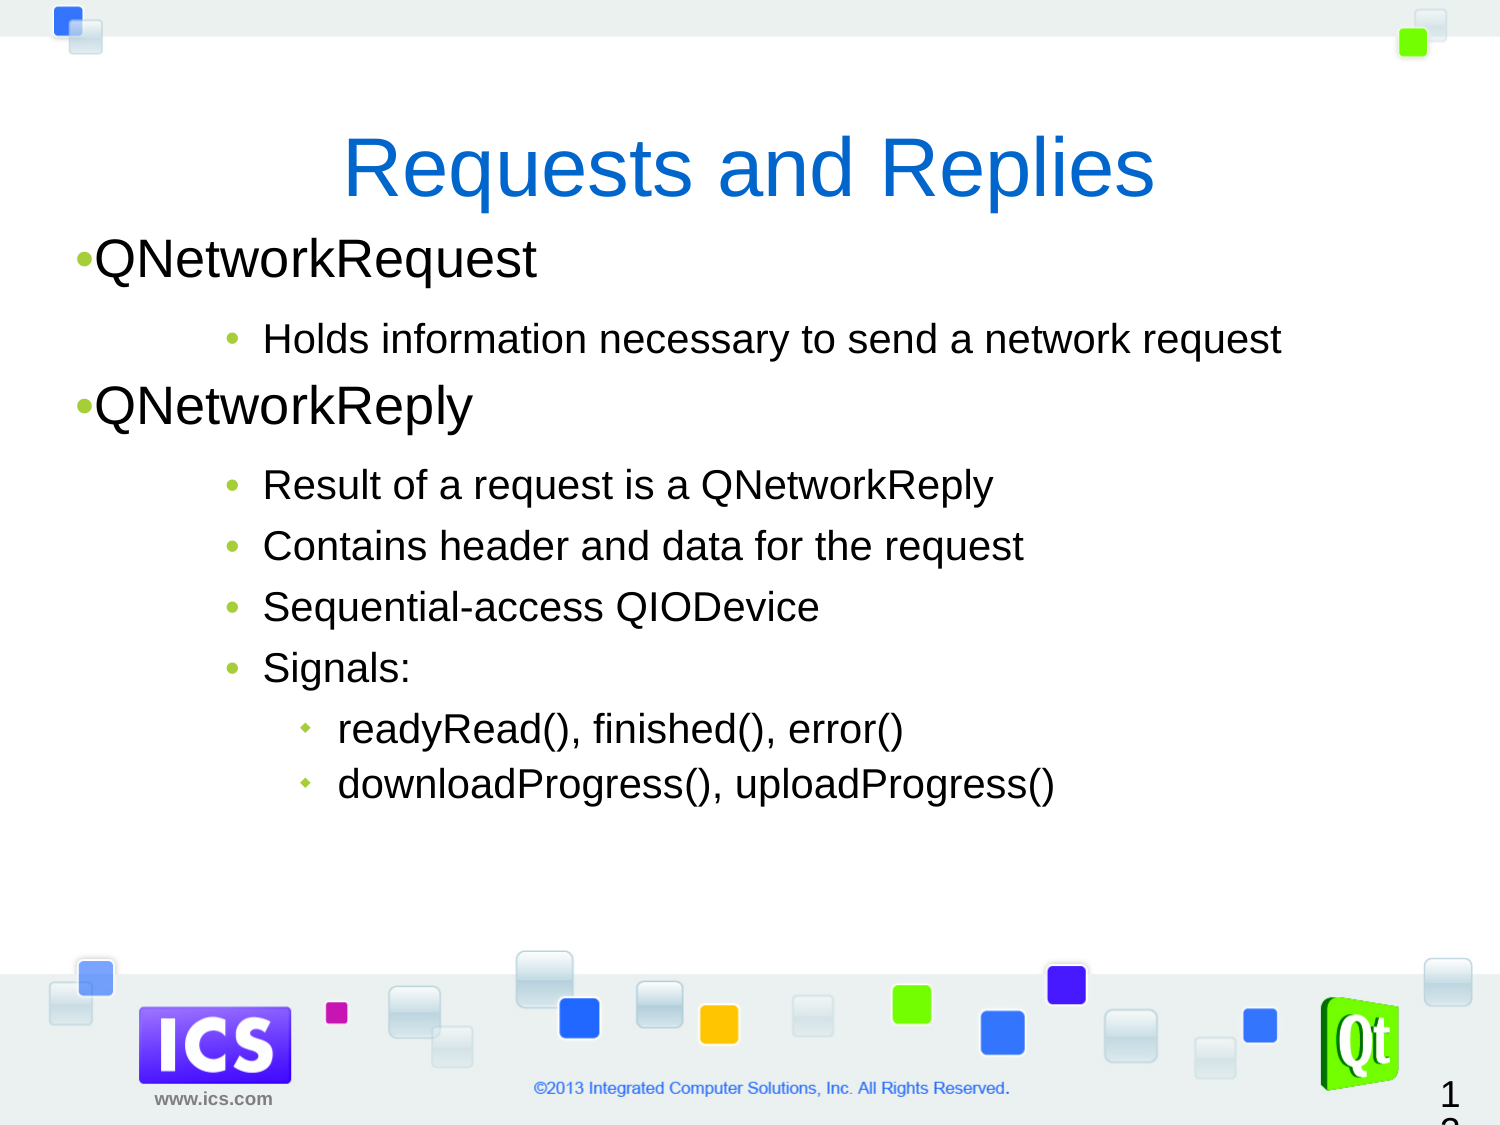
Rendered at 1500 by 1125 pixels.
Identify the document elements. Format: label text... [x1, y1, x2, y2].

picture [0, 0, 1500, 62]
list QNetworkRequest Holds information necessary to send a network request QNetworkReply Result of a request is a QNetworkReply Contains header and data for the request Sequential-access QIODevice Signals: readyRead(), finished(), error() downloadProgress(), uploadProgress() [75, 232, 1426, 976]
title Requests and Replies [112, 50, 1388, 232]
picture [1444, 1121, 1454, 1125]
picture [0, 950, 1500, 1125]
